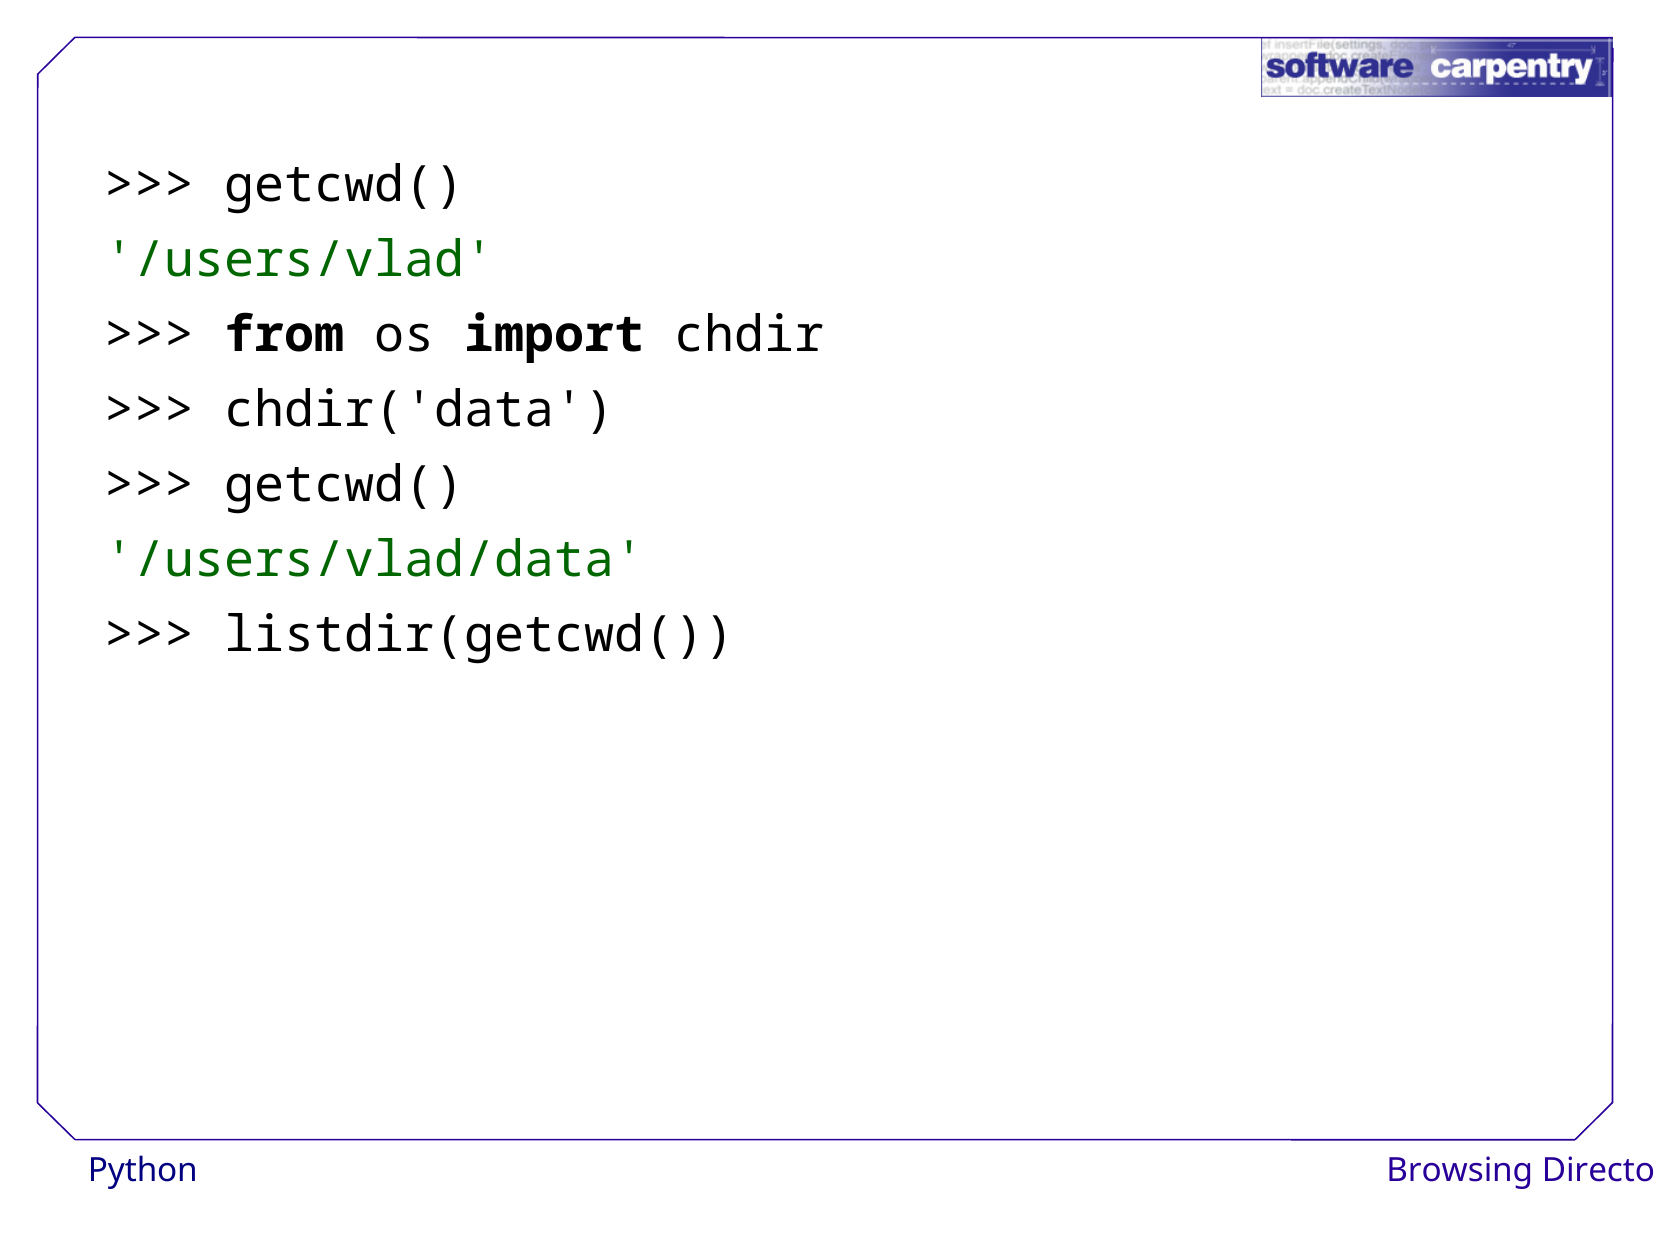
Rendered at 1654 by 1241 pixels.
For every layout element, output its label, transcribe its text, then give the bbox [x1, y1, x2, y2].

picture [1261, 39, 1613, 97]
text_box >>> getcwd() '/users/vlad' >>> from os import chdir >>> chdir('data') >>> getcwd() '/users/vlad/data' >>> listdir(getcwd()) [89, 128, 1512, 1037]
